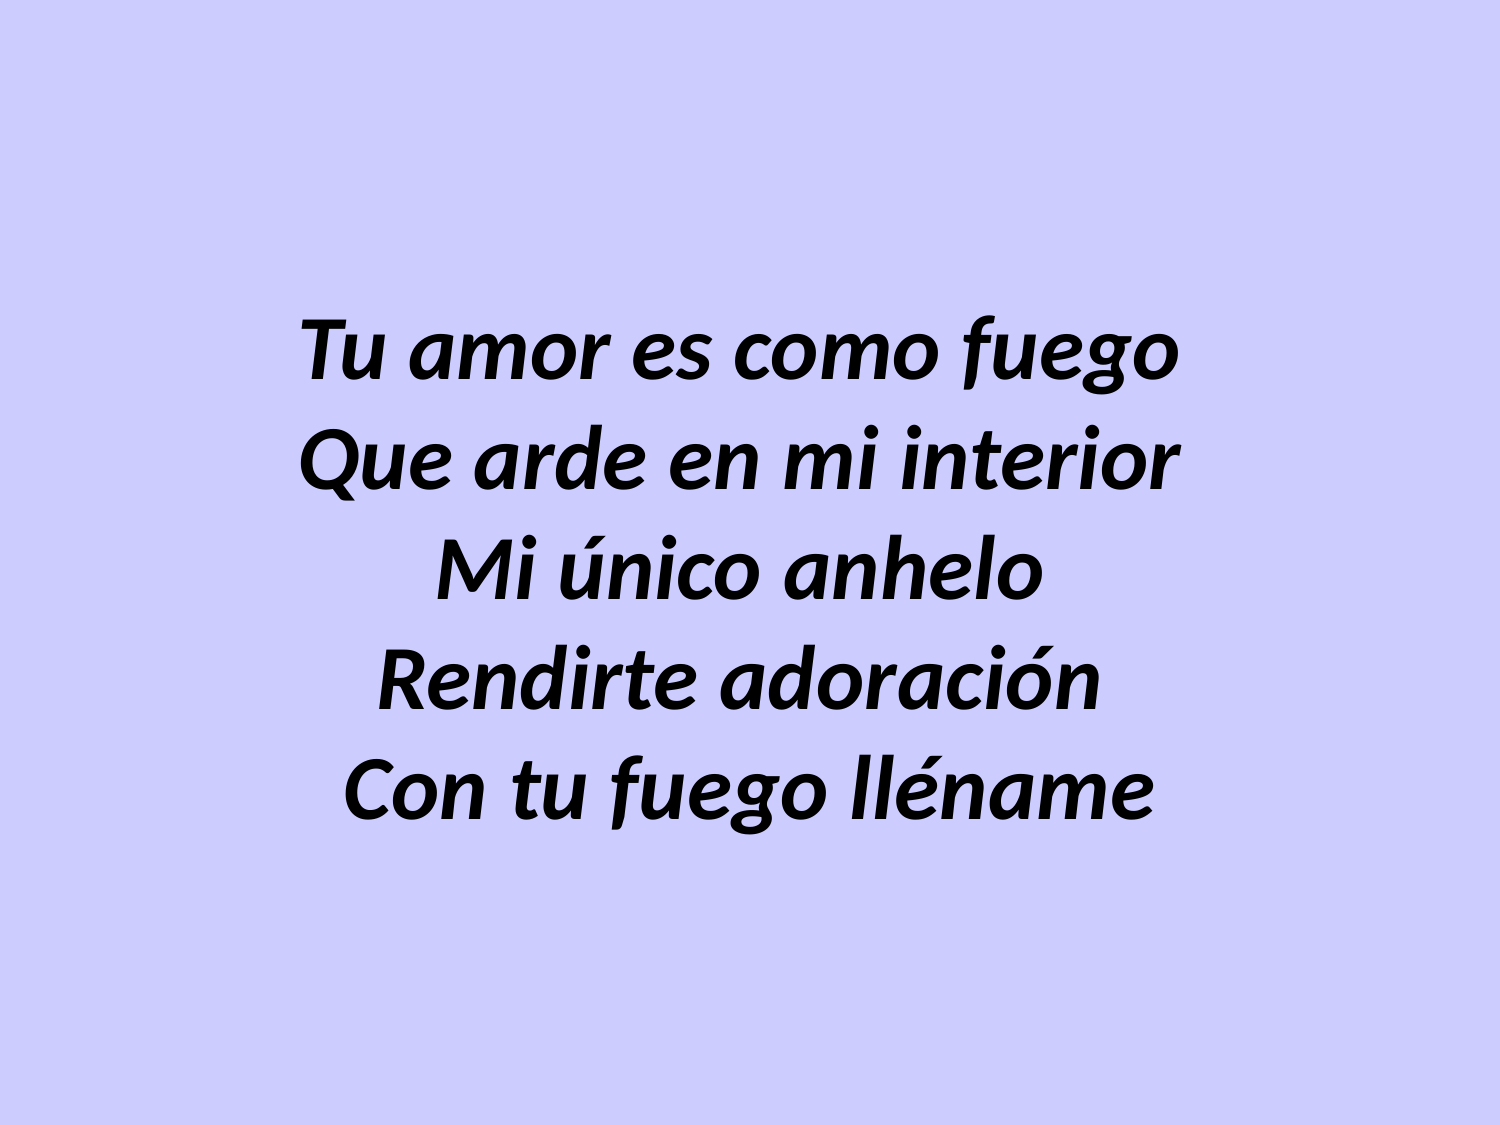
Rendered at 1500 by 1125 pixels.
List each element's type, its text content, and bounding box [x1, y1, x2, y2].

title Tu amor es como fuego Que arde en mi interior Mi único anhelo Rendirte adoración Con tu fuego lléname [75, 468, 1426, 657]
